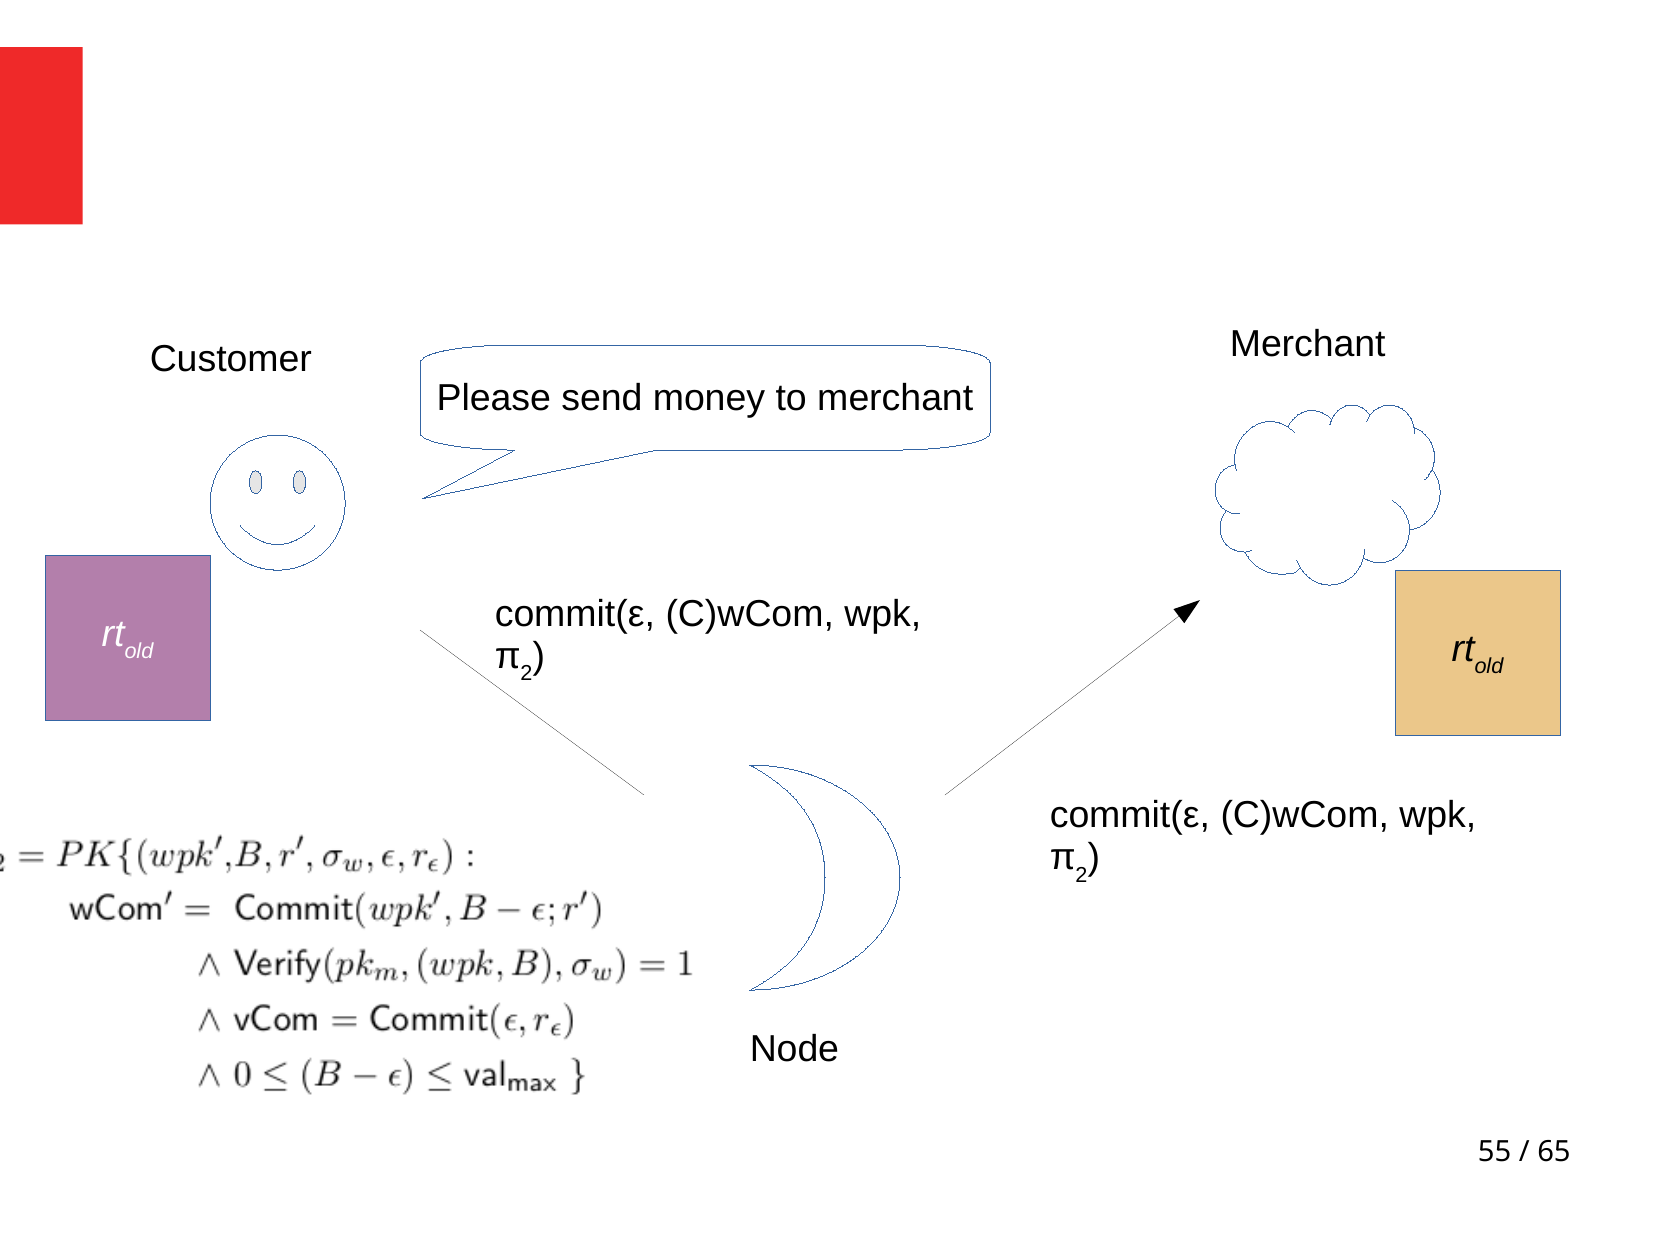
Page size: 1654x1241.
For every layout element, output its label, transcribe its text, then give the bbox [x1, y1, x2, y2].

text_box Please send money to merchant [420, 345, 991, 499]
text_box [749, 765, 901, 991]
picture [0, 795, 736, 1095]
text_box Customer [135, 330, 406, 387]
text_box rtold [1395, 570, 1561, 736]
text_box Node [736, 1020, 1051, 1077]
text_box [1215, 405, 1441, 586]
text_box [210, 435, 346, 571]
text_box commit(ε, (C)wCom, wpk, π2) [1035, 786, 1531, 894]
text_box commit(ε, (C)wCom, wpk, π2) [480, 585, 976, 693]
text_box Merchant [1215, 315, 1501, 372]
text_box rtold [45, 555, 211, 721]
